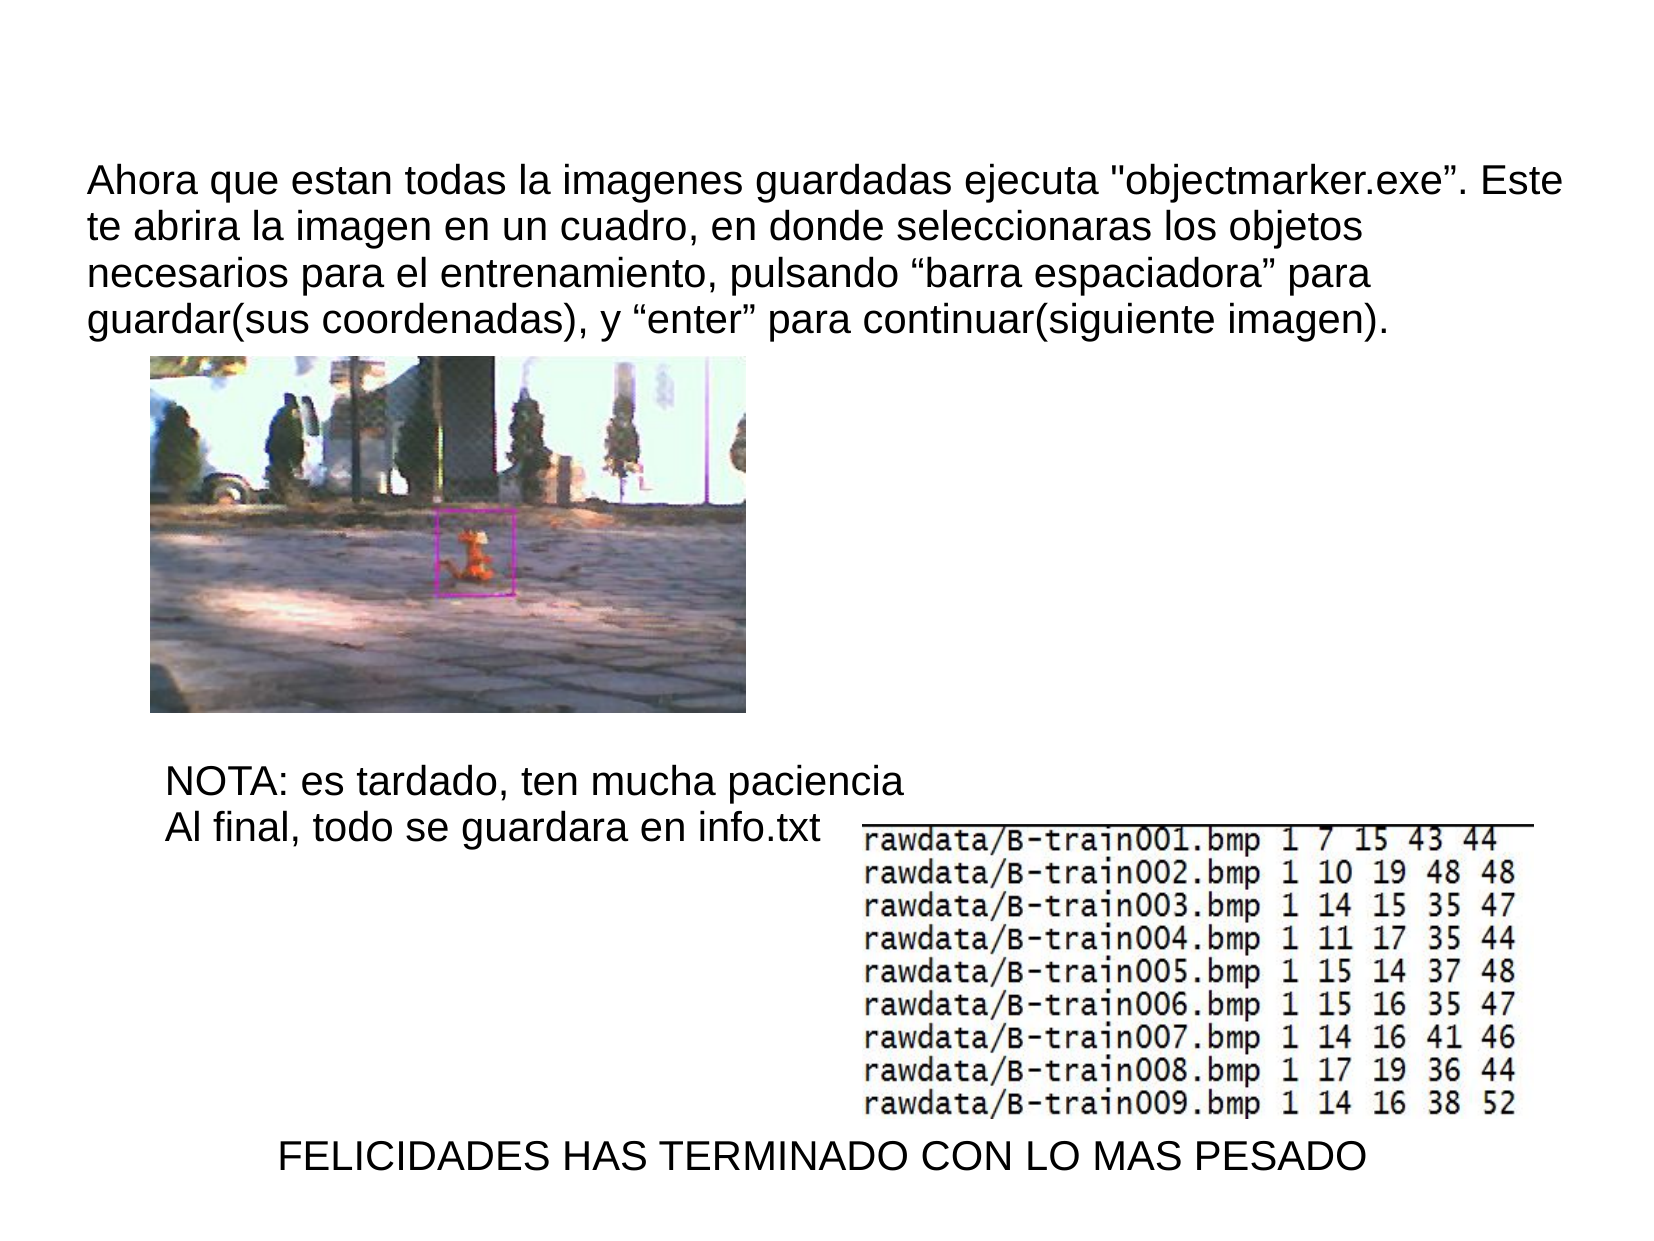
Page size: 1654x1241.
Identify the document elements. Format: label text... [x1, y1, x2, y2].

picture [862, 824, 1534, 1119]
picture [150, 356, 746, 713]
text_box NOTA: es tardado, ten mucha paciencia Al final, todo se guardara en info.txt [150, 750, 1426, 1046]
list Ahora que estan todas la imagenes guardadas ejecuta "objectmarker.exe”. Este te abrira la imagen en un cuadro, en donde seleccionaras los objetos necesarios para el entrenamiento, pulsando “barra espaciadora” para guardar(sus coordenadas), y “enter” para continuar(siguiente imagen). [86, 156, 1576, 976]
text_box FELICIDADES HAS TERMINADO CON LO MAS PESADO [262, 1125, 1613, 1187]
